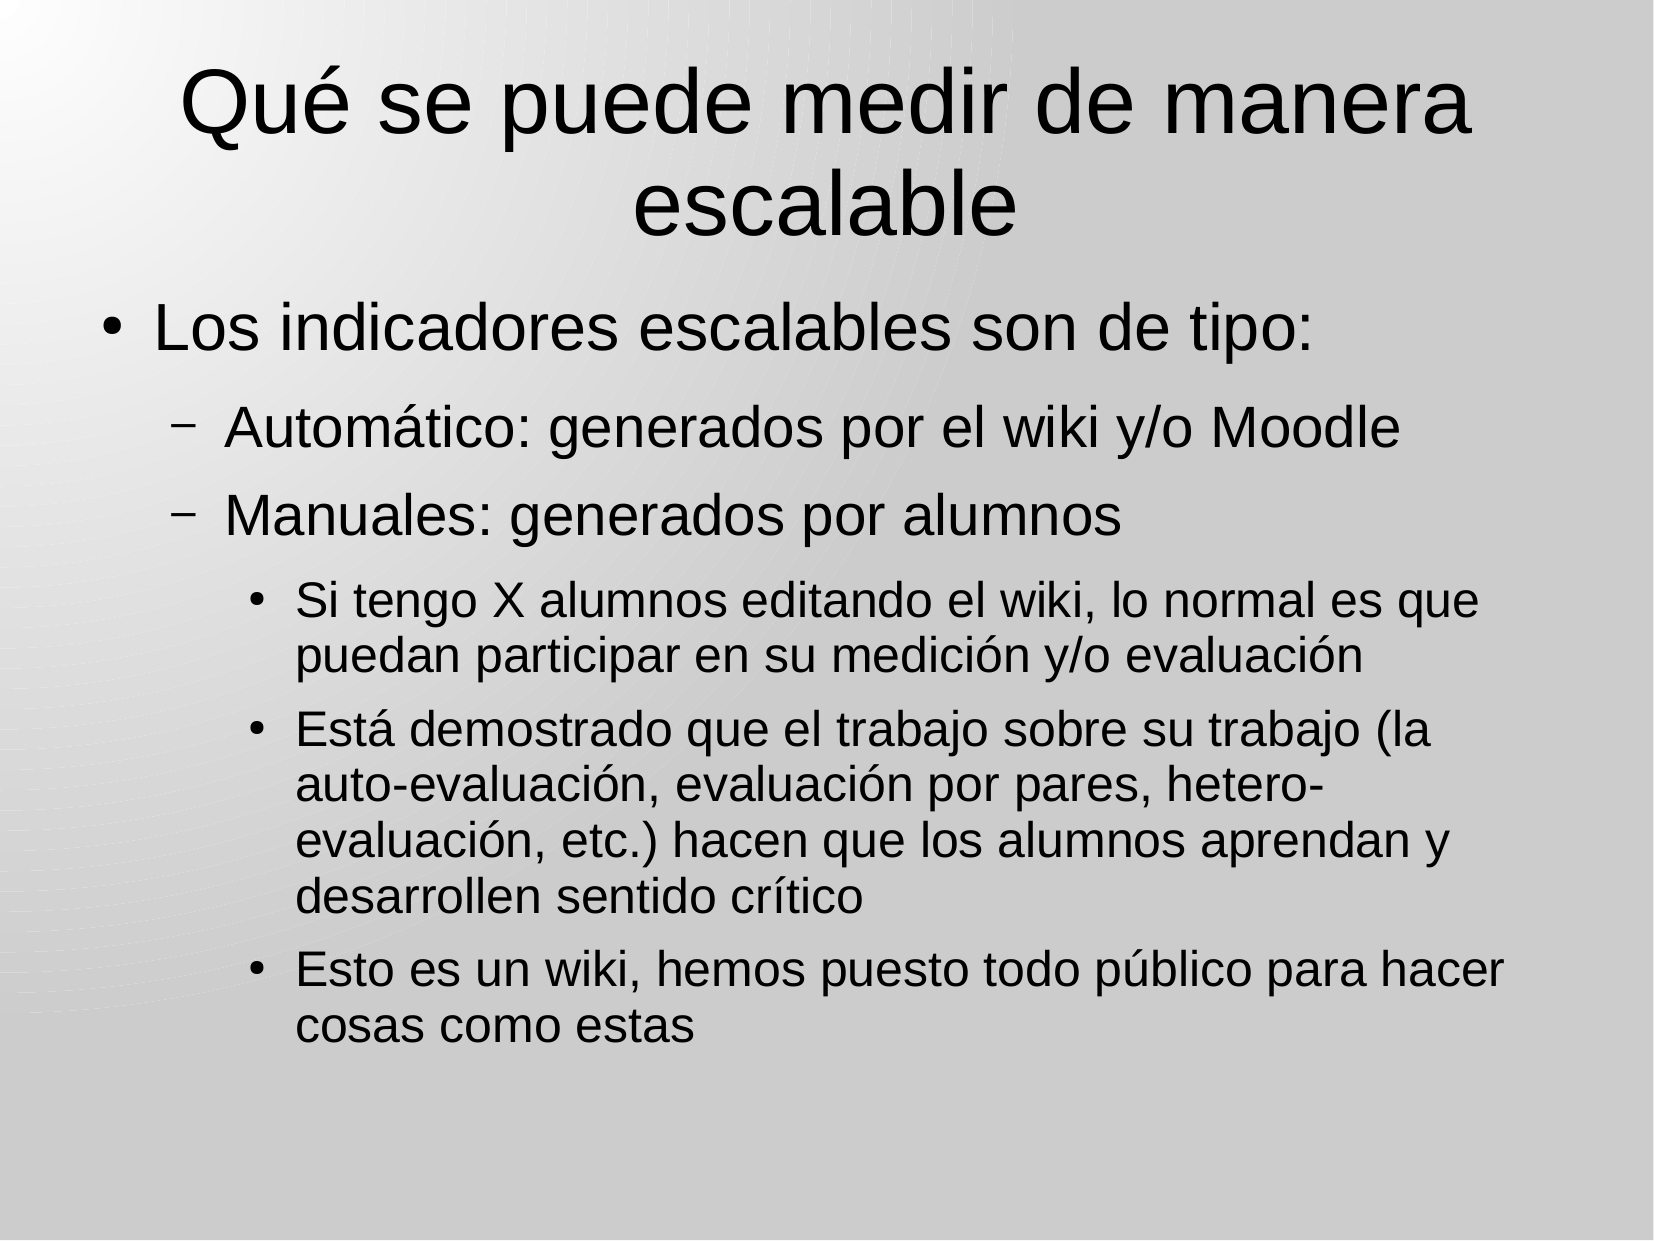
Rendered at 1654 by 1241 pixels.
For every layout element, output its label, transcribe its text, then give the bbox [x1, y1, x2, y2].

list Los indicadores escalables son de tipo: Automático: generados por el wiki y/o Moodle Manuales: generados por alumnos Si tengo X alumnos editando el wiki, lo normal es que puedan participar en su medición y/o evaluación Está demostrado que el trabajo sobre su trabajo (la auto-evaluación, evaluación por pares, hetero-evaluación, etc.) hacen que los alumnos aprendan y desarrollen sentido crítico Esto es un wiki, hemos puesto todo público para hacer cosas como estas [82, 290, 1538, 1109]
title Qué se puede medir de manera escalable [82, 49, 1571, 257]
